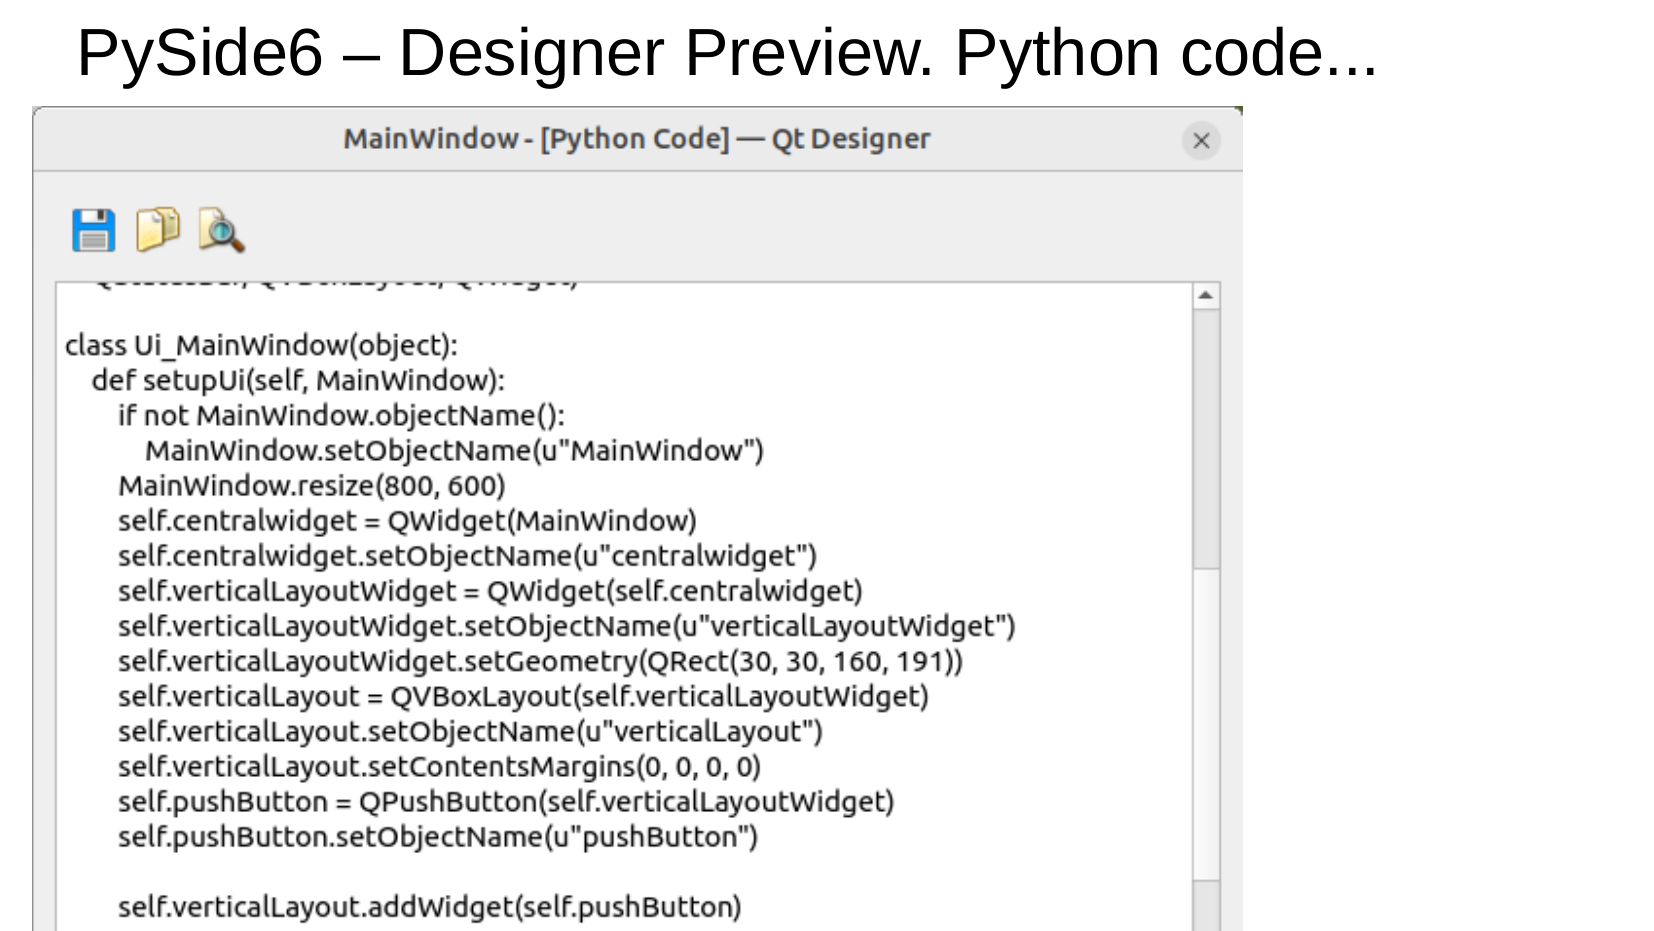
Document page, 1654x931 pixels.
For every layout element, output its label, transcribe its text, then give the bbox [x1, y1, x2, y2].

subtitle PySide6 – Designer Preview. Python code... [76, 14, 1625, 117]
picture [32, 106, 1243, 931]
